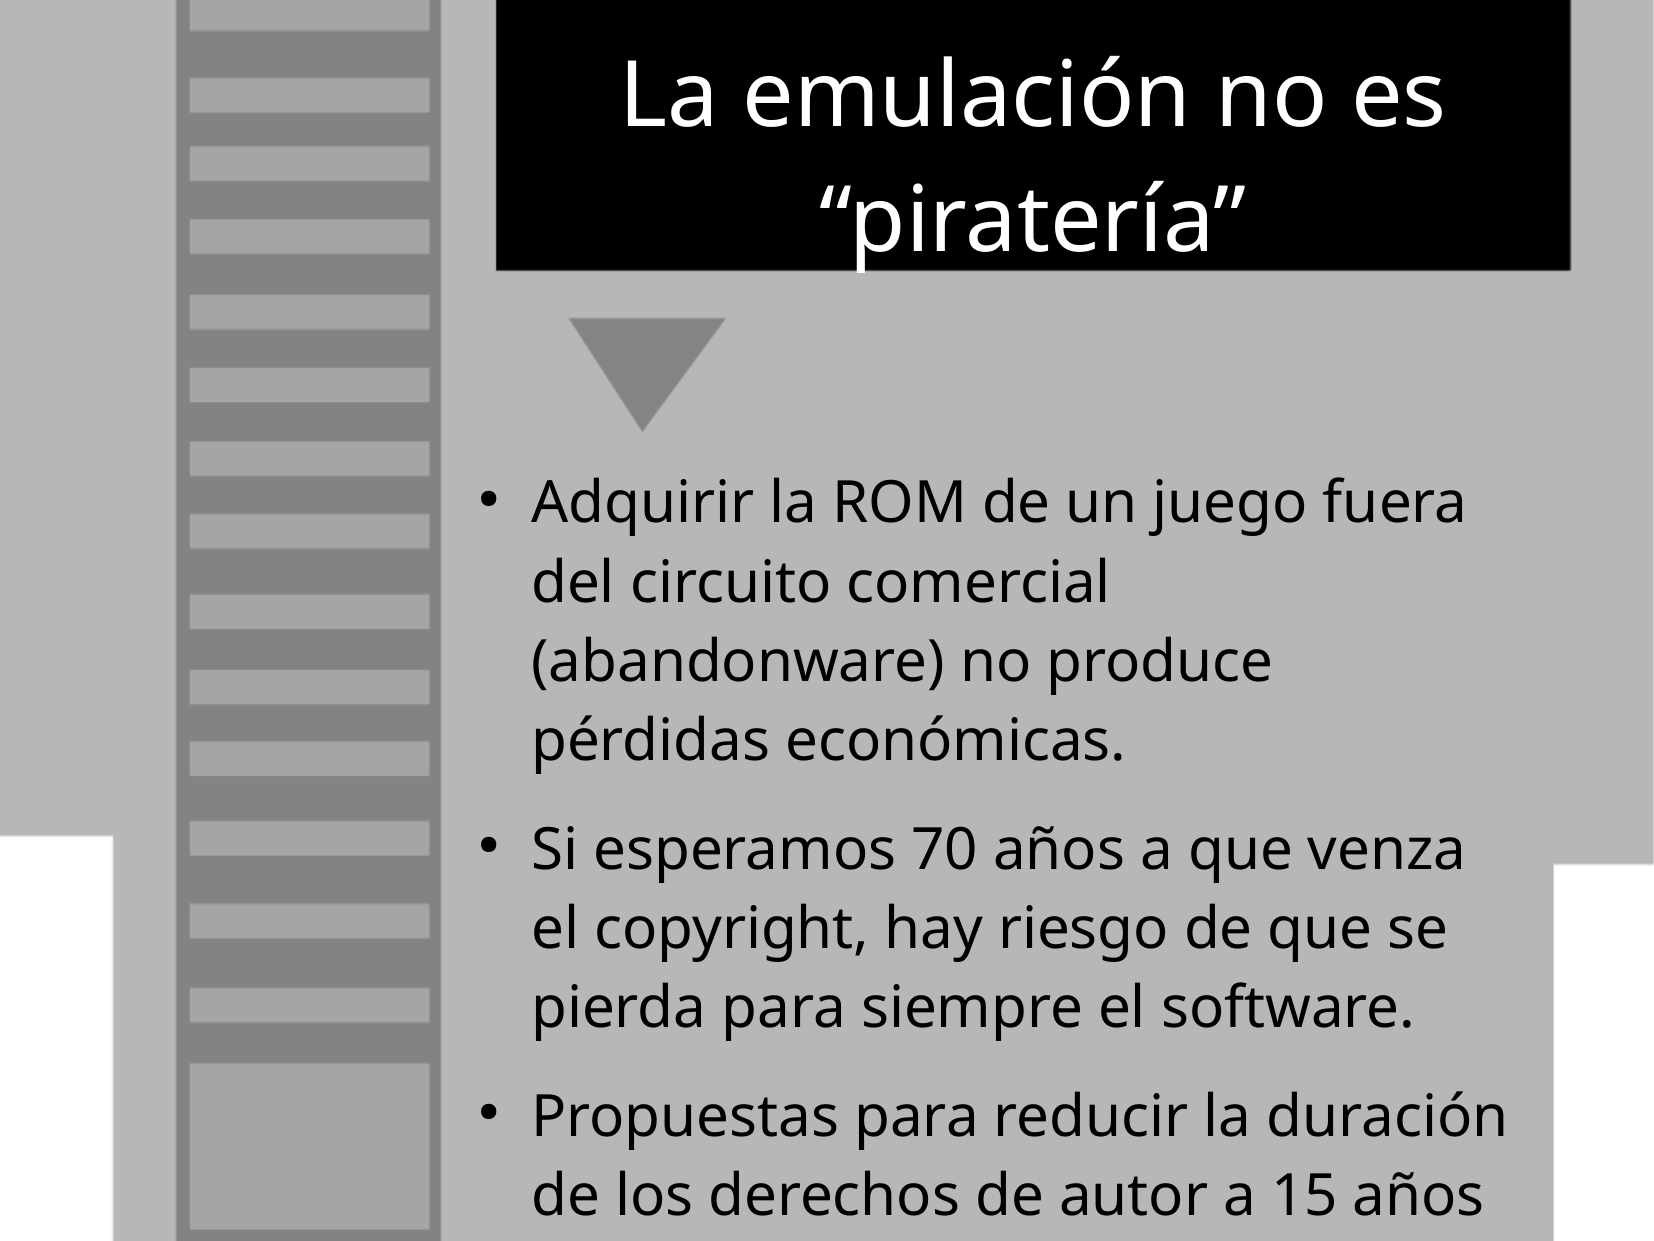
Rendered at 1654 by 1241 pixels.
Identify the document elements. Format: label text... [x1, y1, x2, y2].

picture [0, 0, 1654, 1241]
list Adquirir la ROM de un juego fuera del circuito comercial (abandonware) no produce pérdidas económicas. Si esperamos 70 años a que venza el copyright, hay riesgo de que se pierda para siempre el software. Propuestas para reducir la duración de los derechos de autor a 15 años (Farrand, 2012). [460, 460, 1524, 1241]
title La emulación no es “piratería” [496, 42, 1571, 264]
